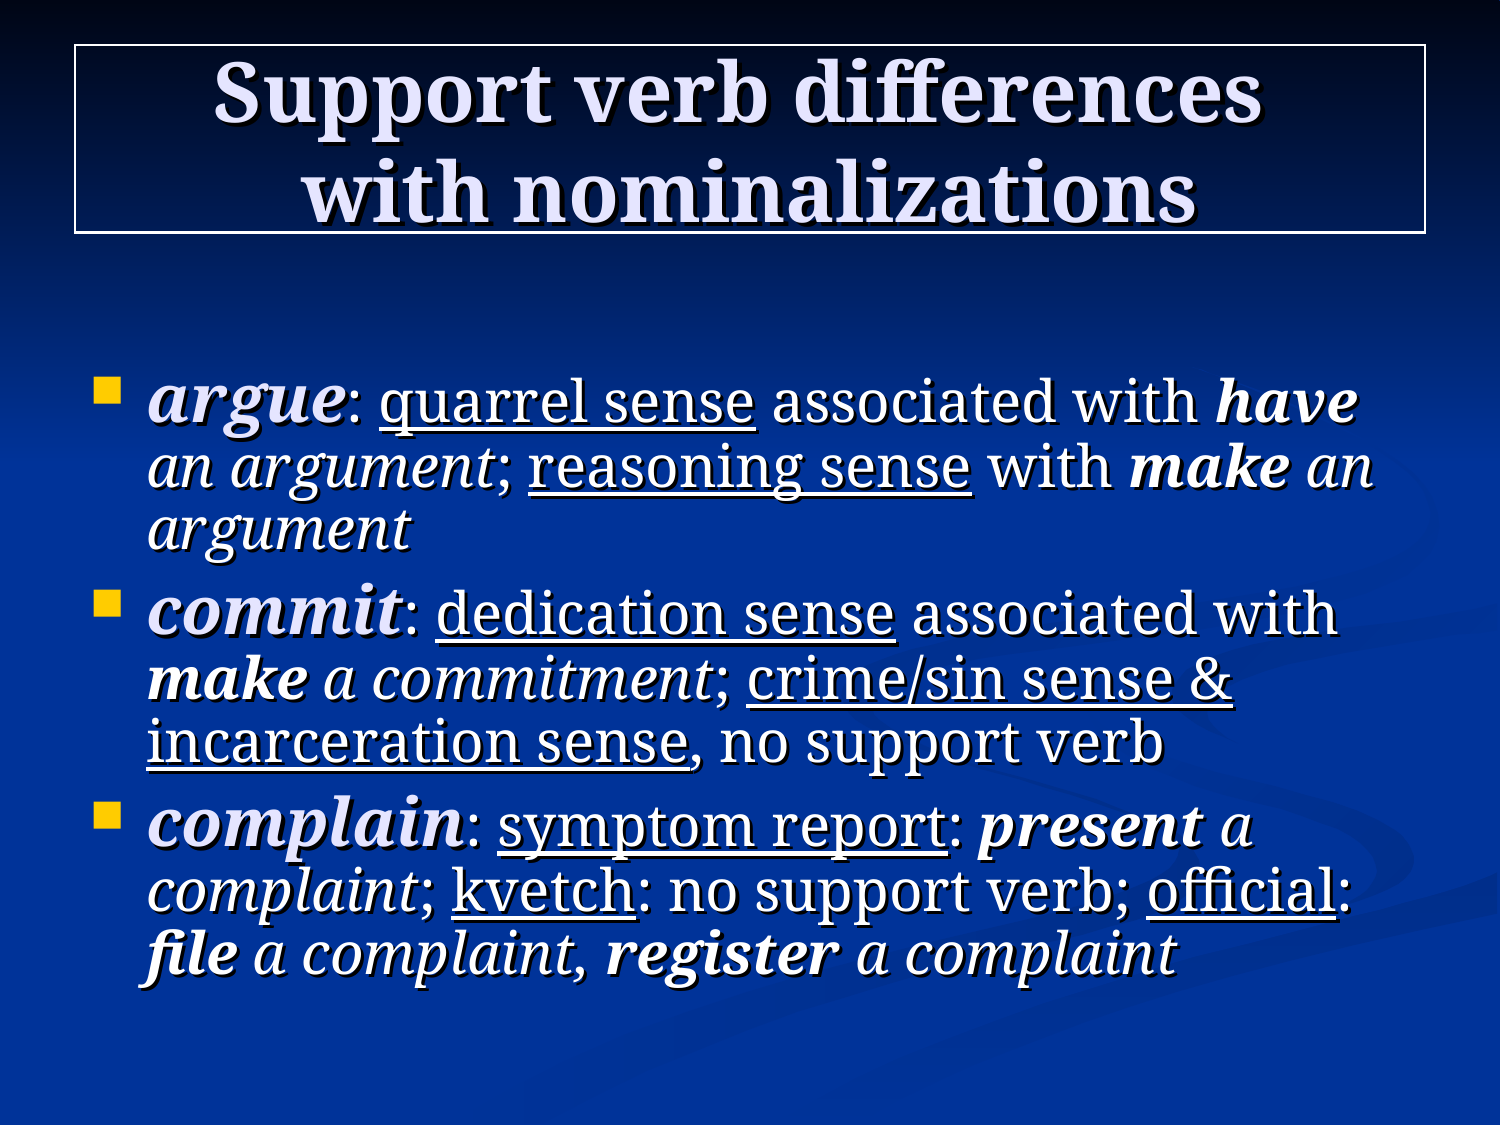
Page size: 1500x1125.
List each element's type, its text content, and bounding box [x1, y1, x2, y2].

title Support verb differences with nominalizations [75, 45, 1426, 233]
list argue: quarrel sense associated with have an argument; reasoning sense with make an argument commit: dedication sense associated with make a commitment; crime/sin sense & incarceration sense, no support verb complain: symptom report: present a complaint; kvetch: no support verb; official: file a complaint, register a complaint [75, 262, 1426, 1001]
